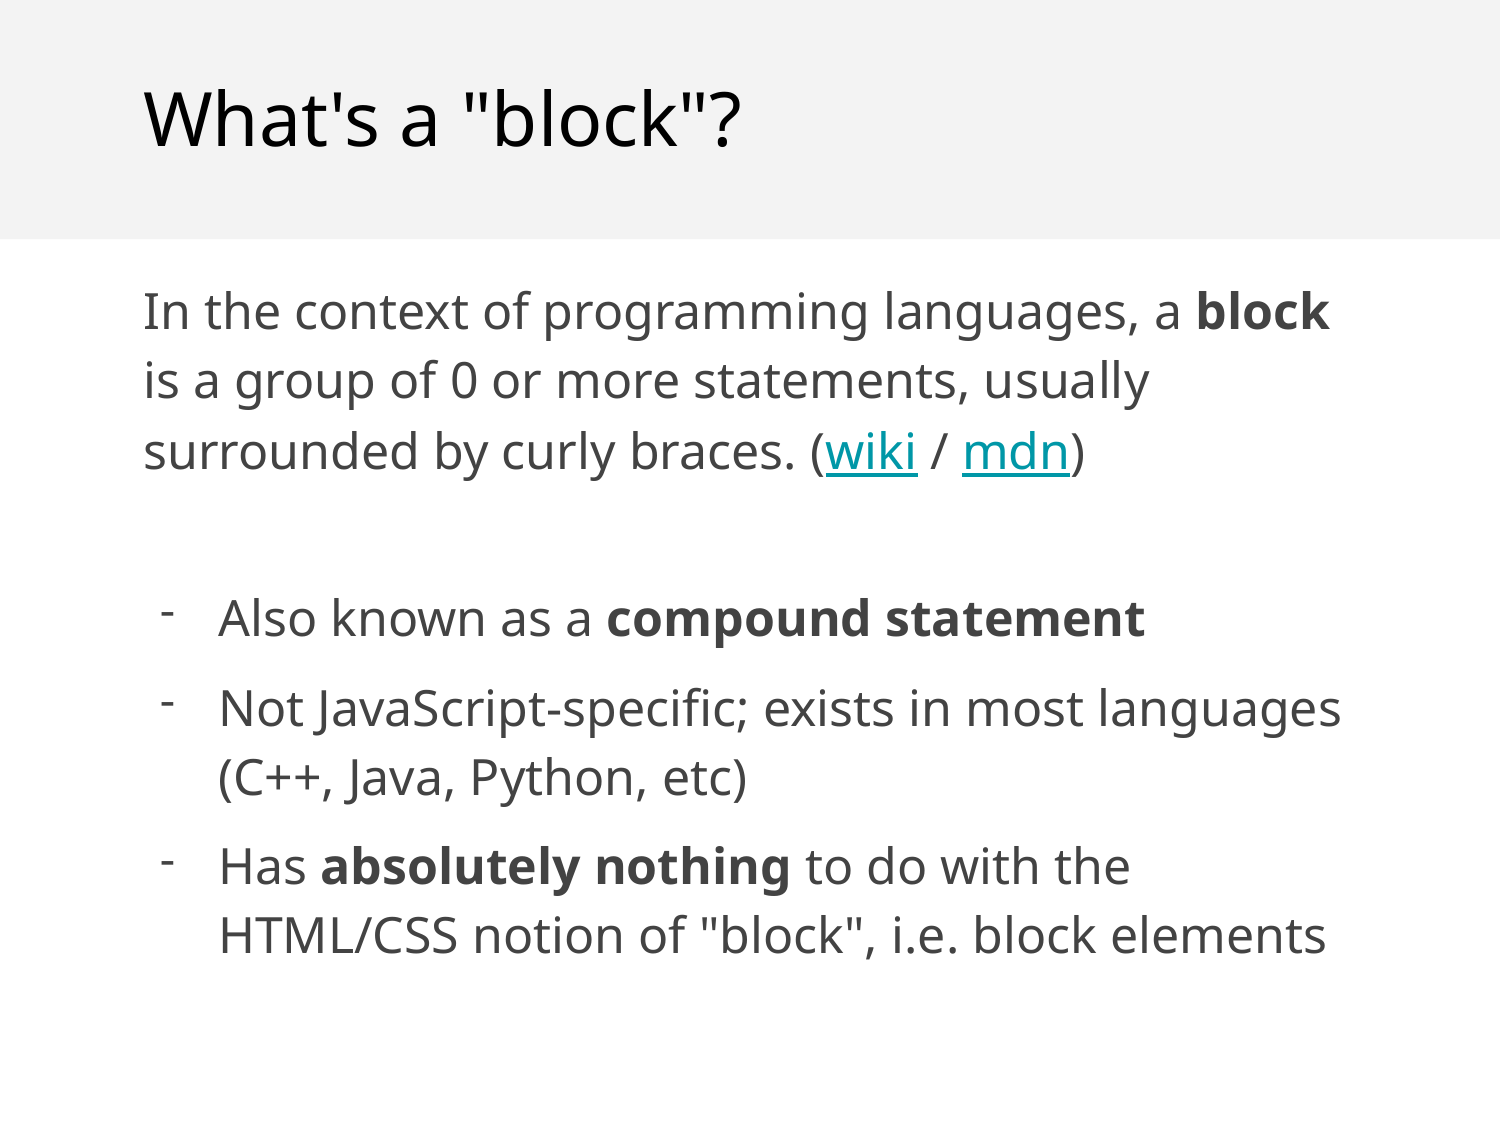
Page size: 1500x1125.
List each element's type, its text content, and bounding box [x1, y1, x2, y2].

title What's a "block"? [128, 56, 1372, 183]
list In the context of programming languages, a block is a group of 0 or more statements, usually surrounded by curly braces. (wiki / mdn) Also known as a compound statement Not JavaScript-specific; exists in most languages (C++, Java, Python, etc) Has absolutely nothing to do with the HTML/CSS notion of "block", i.e. block elements [128, 255, 1372, 1103]
